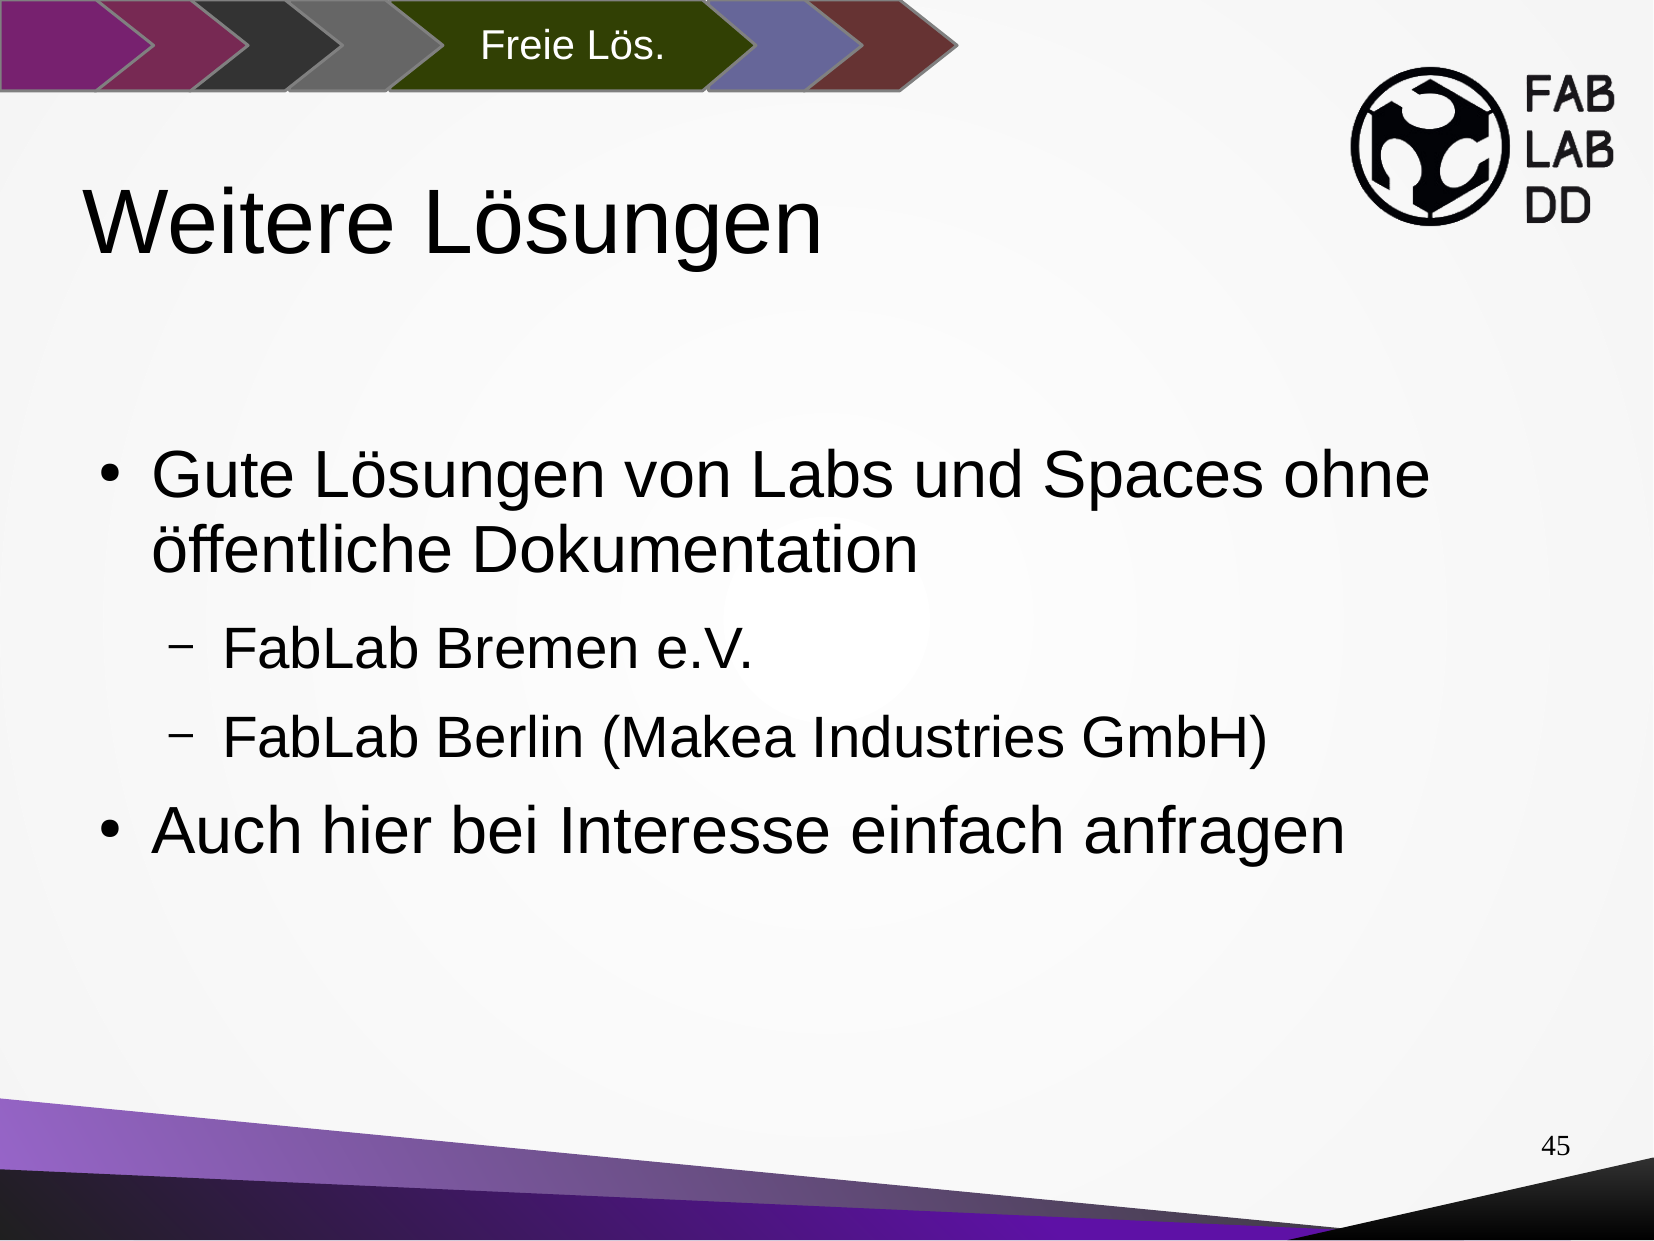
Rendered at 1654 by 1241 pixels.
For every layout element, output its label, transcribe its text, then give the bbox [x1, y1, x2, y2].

list Gute Lösungen von Labs und Spaces ohne öffentliche Dokumentation FabLab Bremen e.V. FabLab Berlin (Makea Industries GmbH) Auch hier bei Interesse einfach anfragen [80, 437, 1536, 934]
text_box Freie Lös. [389, 0, 756, 91]
text_box [0, 0, 443, 91]
text_box [708, 0, 958, 91]
title Weitere Lösungen [82, 118, 1300, 326]
picture [1324, 36, 1642, 257]
